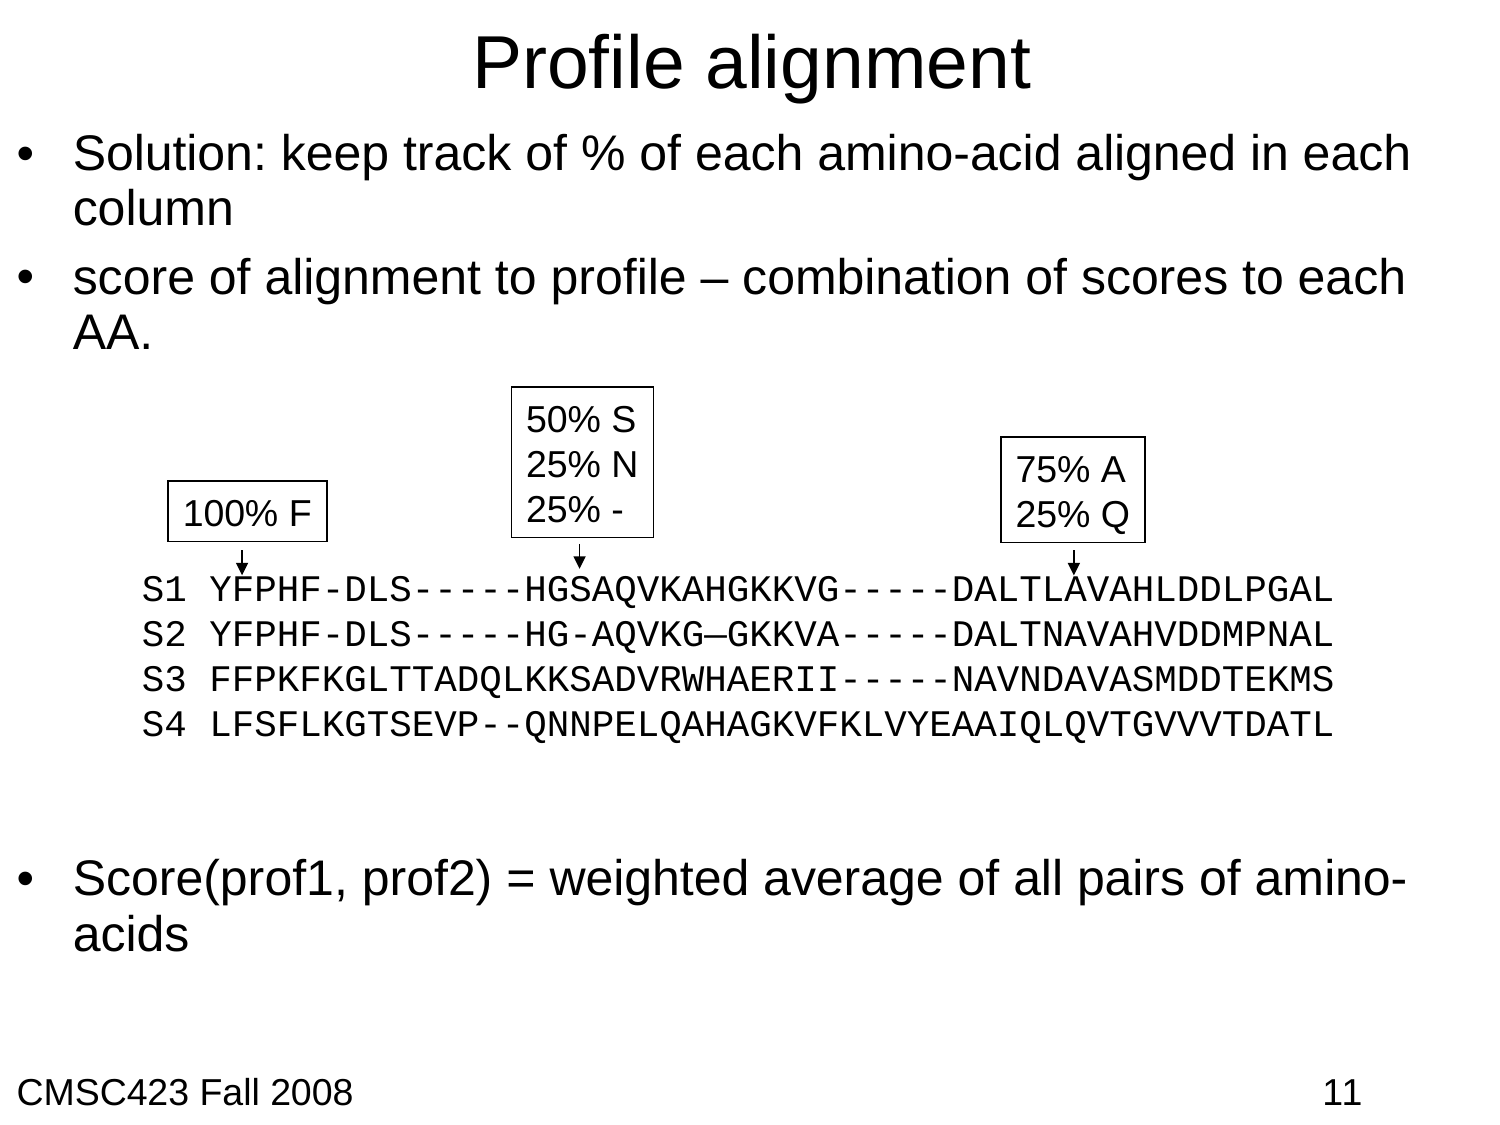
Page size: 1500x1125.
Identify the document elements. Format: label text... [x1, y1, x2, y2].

text_box S1 YFPHF-DLS-----HGSAQVKAHGKKVG-----DALTLAVAHLDDLPGAL S2 YFPHF-DLS-----HG-AQVKG—GKKVA-----DALTNAVAHVDDMPNAL S3 FFPKFKGLTTADQLKKSADVRWHAERII-----NAVNDAVASMDDTEKMS S4 LFSFLKGTSEVP--QNNPELQAHAGKVFKLVYEAAIQLQVTGVVVTDATL [127, 556, 1350, 752]
text_box 50% S 25% N 25% - [511, 387, 654, 538]
list Solution: keep track of % of each amino-acid aligned in each column score of alignment to profile – combination of scores to each AA. Score(prof1, prof2) = weighted average of all pairs of amino-acids [16, 124, 1485, 1072]
title Profile alignment [19, 9, 1485, 116]
text_box 100% F [168, 481, 327, 542]
text_box 75% A 25% Q [1000, 437, 1146, 543]
